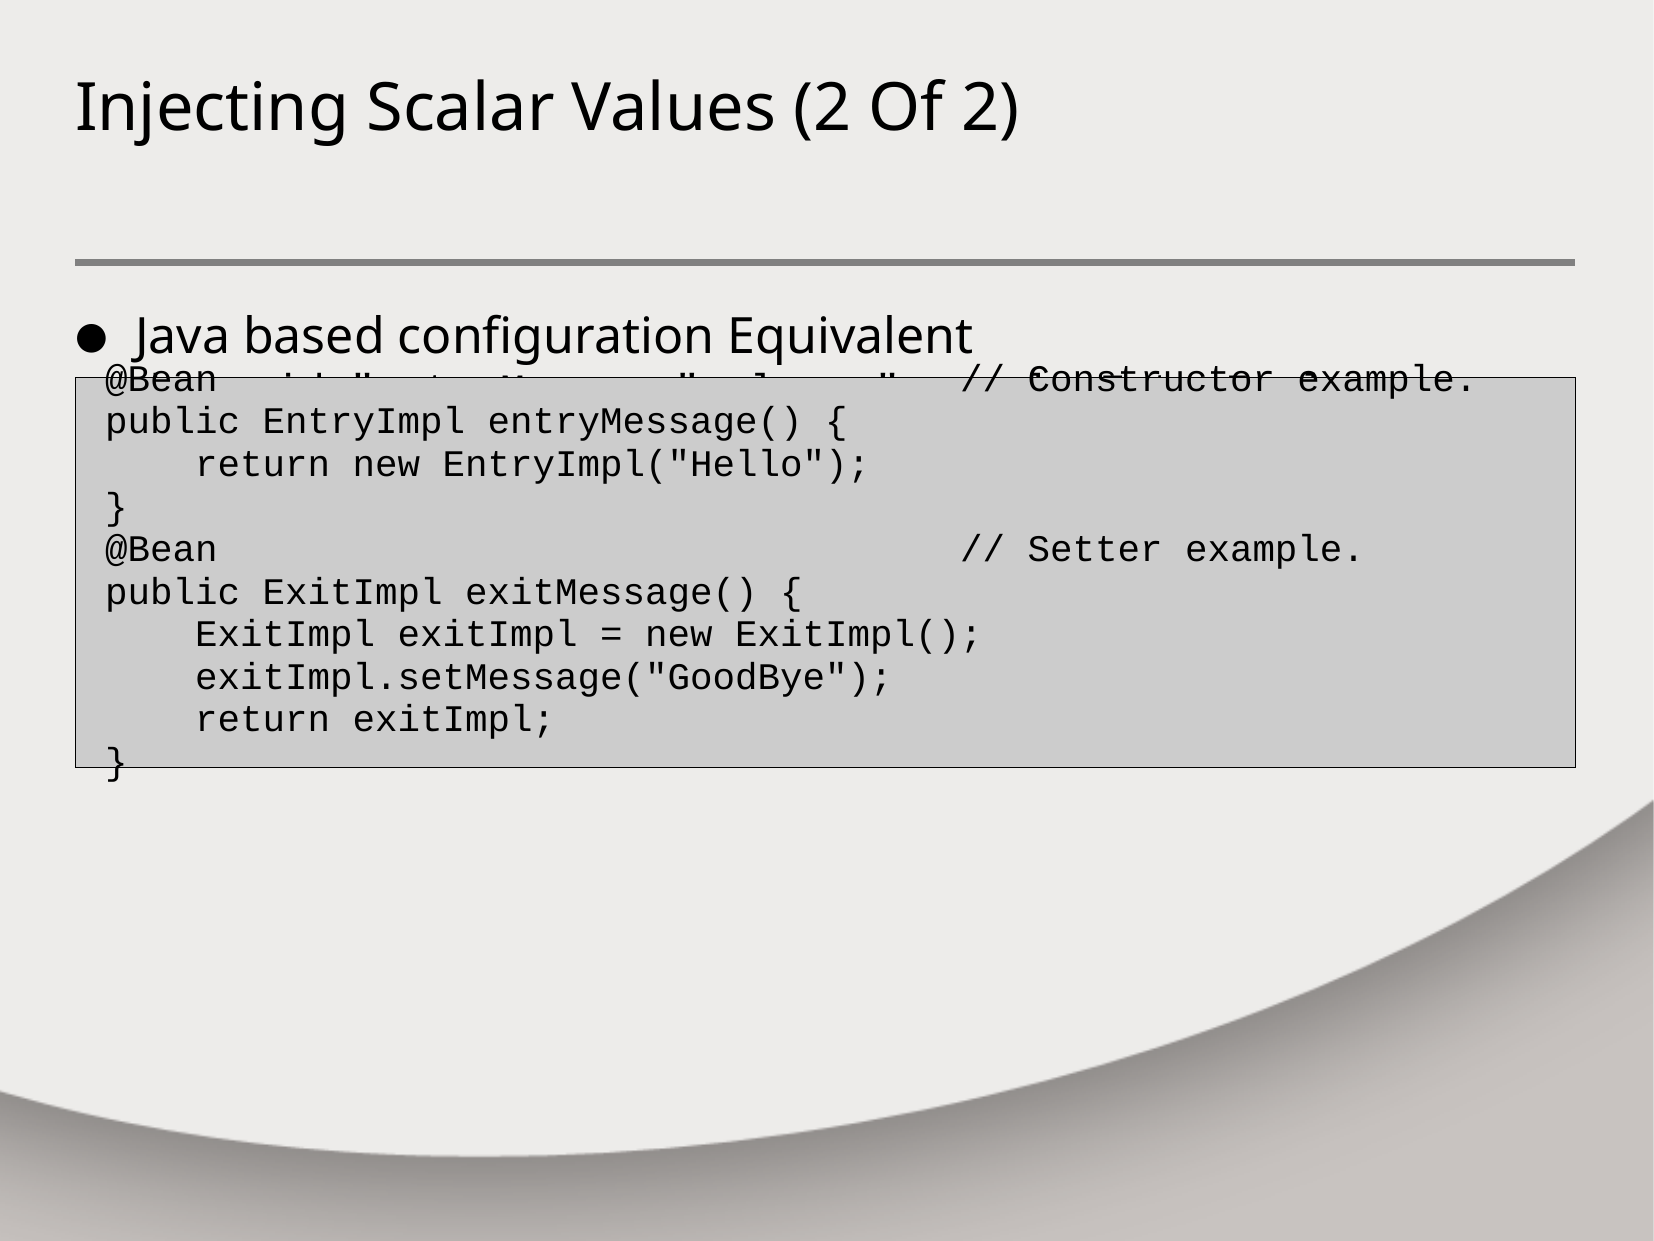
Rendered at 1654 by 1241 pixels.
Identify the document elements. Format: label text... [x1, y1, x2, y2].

picture [0, 0, 1654, 1241]
list Java based configuration Equivalent [75, 300, 1575, 377]
text_box @Bean // Constructor example. public EntryImpl entryMessage() { return new EntryImpl("Hello"); } @Bean // Setter example. public ExitImpl exitMessage() { ExitImpl exitImpl = new ExitImpl(); exitImpl.setMessage("GoodBye"); return exitImpl; } [75, 377, 1576, 768]
title Injecting Scalar Values (2 Of 2) [75, 75, 1576, 226]
list Java based configuration Equivalent [75, 768, 1575, 1163]
